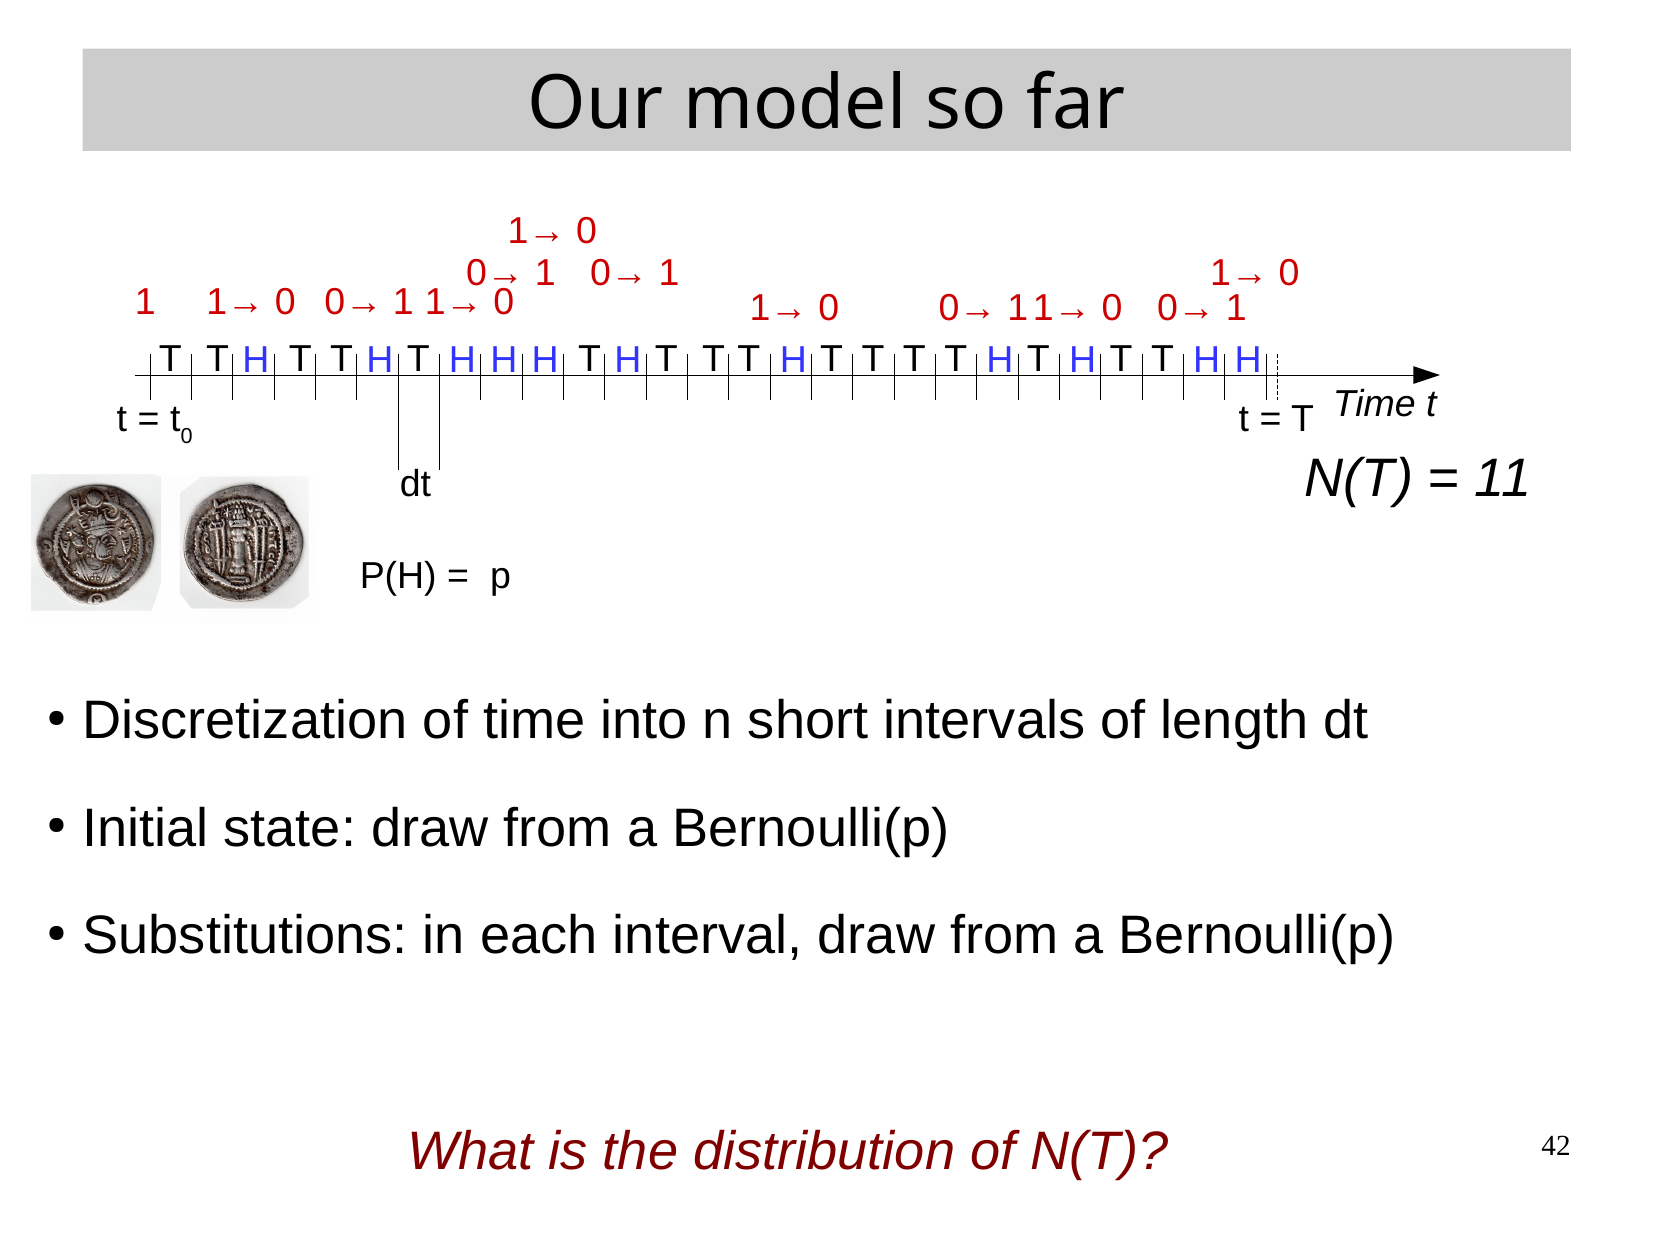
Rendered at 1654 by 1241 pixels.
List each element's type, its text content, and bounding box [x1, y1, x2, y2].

text_box T [315, 331, 351, 387]
text_box H [1054, 336, 1115, 388]
text_box T [412, 331, 434, 387]
text_box T [144, 330, 191, 387]
text_box 0→ 1 [309, 273, 430, 331]
text_box T [1032, 336, 1054, 387]
text_box Discretization of time into n short intervals of length dt Initial state: draw from a Bernoulli(p) Substitutions: in each interval, draw from a Bernoulli(p) What is the distribution of N(T)? [32, 681, 1546, 1216]
text_box 1 [120, 273, 191, 331]
text_box H [434, 331, 475, 388]
text_box T [846, 330, 888, 387]
text_box H [475, 331, 516, 388]
text_box T [888, 330, 929, 387]
text_box 0→ 1 [923, 279, 1044, 336]
text_box 1→ 0 [191, 273, 309, 331]
text_box T [826, 336, 846, 387]
title Our model so far [82, 49, 1571, 151]
text_box 1→ 0 [1195, 243, 1316, 301]
text_box H [1219, 331, 1280, 388]
text_box H [971, 336, 1032, 388]
text_box T [288, 331, 315, 387]
text_box H [1178, 336, 1219, 388]
text_box 0→ 1 [1142, 279, 1263, 336]
text_box T [1115, 336, 1136, 387]
text_box 1→ 0 [734, 279, 855, 336]
text_box dt [385, 454, 462, 512]
text_box 0→ 1 [575, 243, 696, 301]
text_box P(H) = p [345, 546, 571, 607]
text_box N(T) = 11 [1290, 439, 1576, 529]
text_box T [1136, 330, 1178, 387]
text_box 1→ 0 [1044, 279, 1139, 336]
text_box t = T [1223, 390, 1333, 447]
text_box Time t [1318, 375, 1514, 432]
text_box T [687, 330, 722, 387]
text_box T [929, 336, 971, 387]
text_box T [563, 330, 624, 387]
text_box 1→ 0 [430, 273, 530, 331]
text_box H [765, 336, 826, 388]
text_box H [351, 331, 412, 388]
text_box H [227, 331, 288, 388]
text_box H [516, 331, 577, 388]
text_box H [599, 331, 660, 388]
text_box 0→ 1 [451, 243, 572, 301]
text_box T [191, 331, 227, 387]
text_box 1→ 0 [492, 202, 613, 260]
text_box t = t0 [101, 390, 211, 456]
text_box T [640, 330, 687, 387]
text_box T [722, 330, 765, 387]
picture [30, 474, 316, 625]
